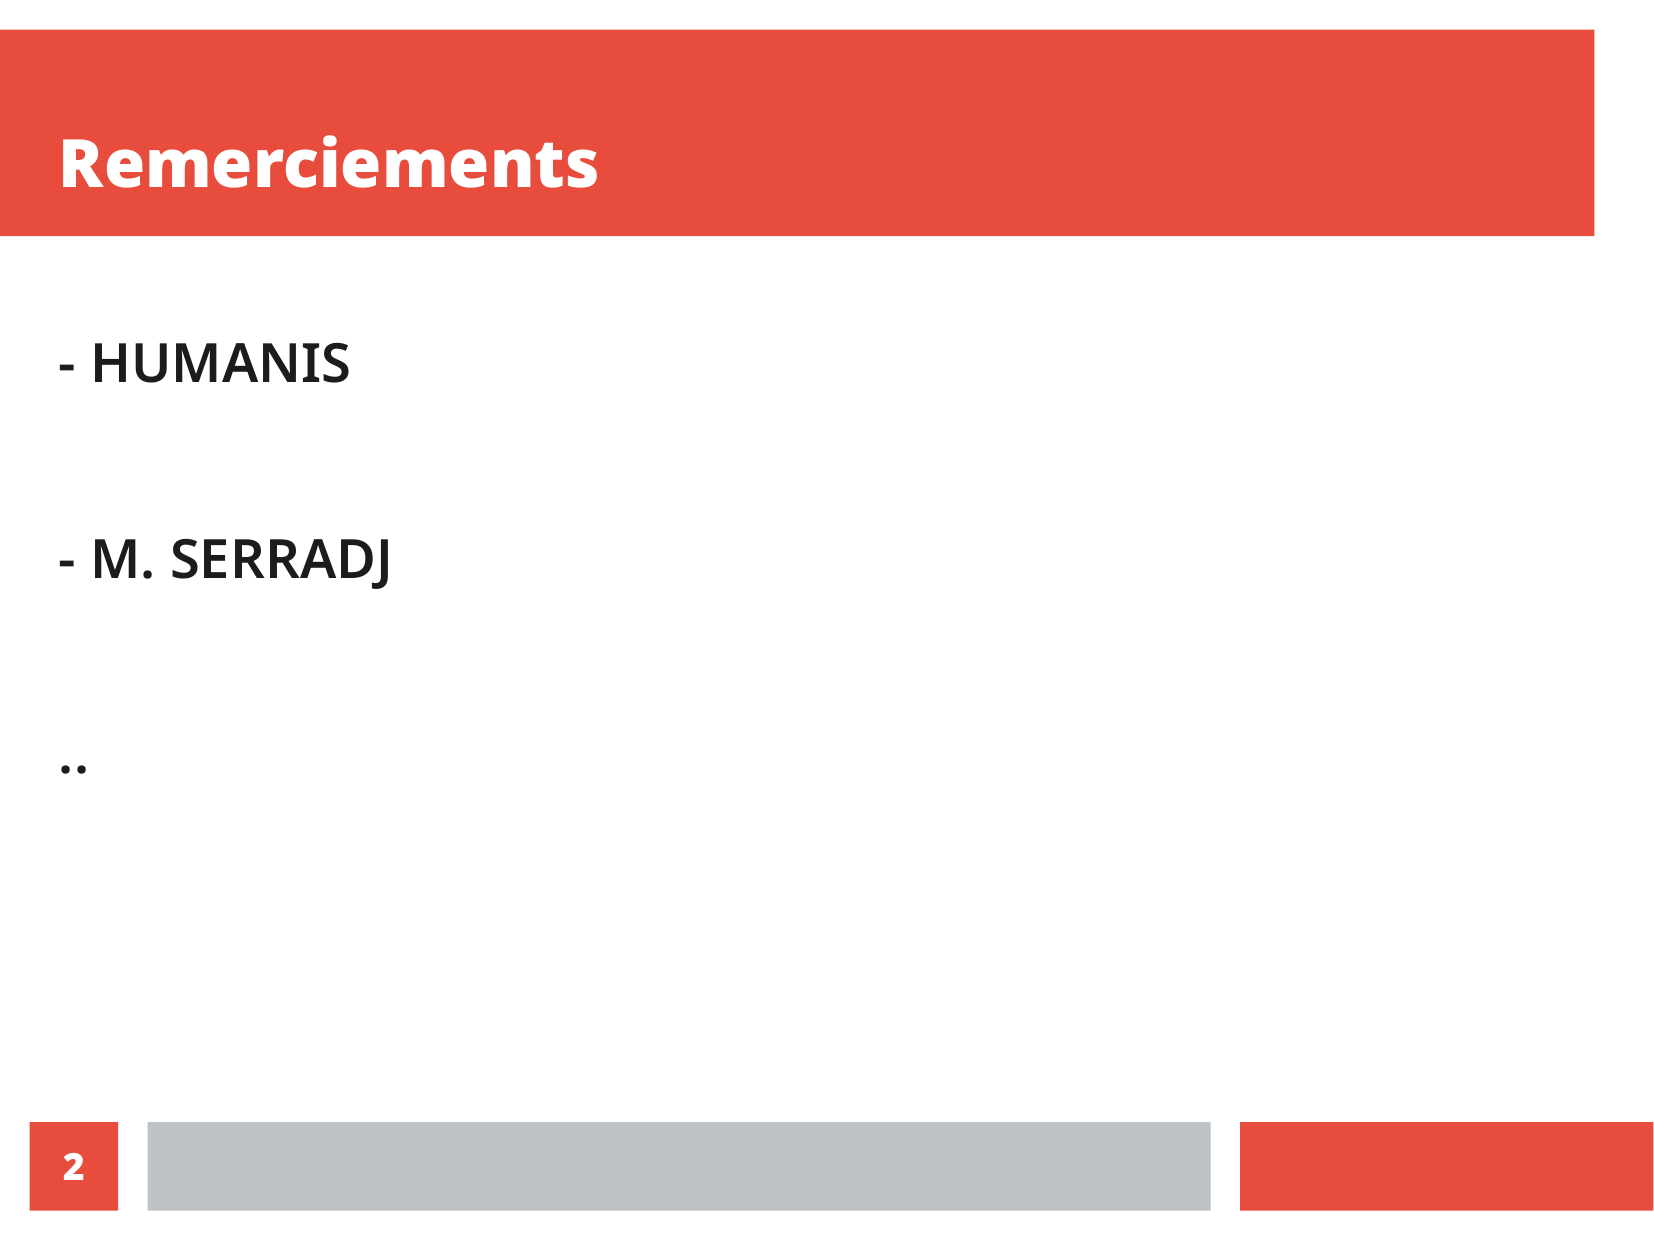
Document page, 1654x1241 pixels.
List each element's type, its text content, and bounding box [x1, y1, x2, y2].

title Remerciements [59, 59, 1595, 207]
list - HUMANIS - M. SERRADJ .. [59, 324, 1565, 1093]
